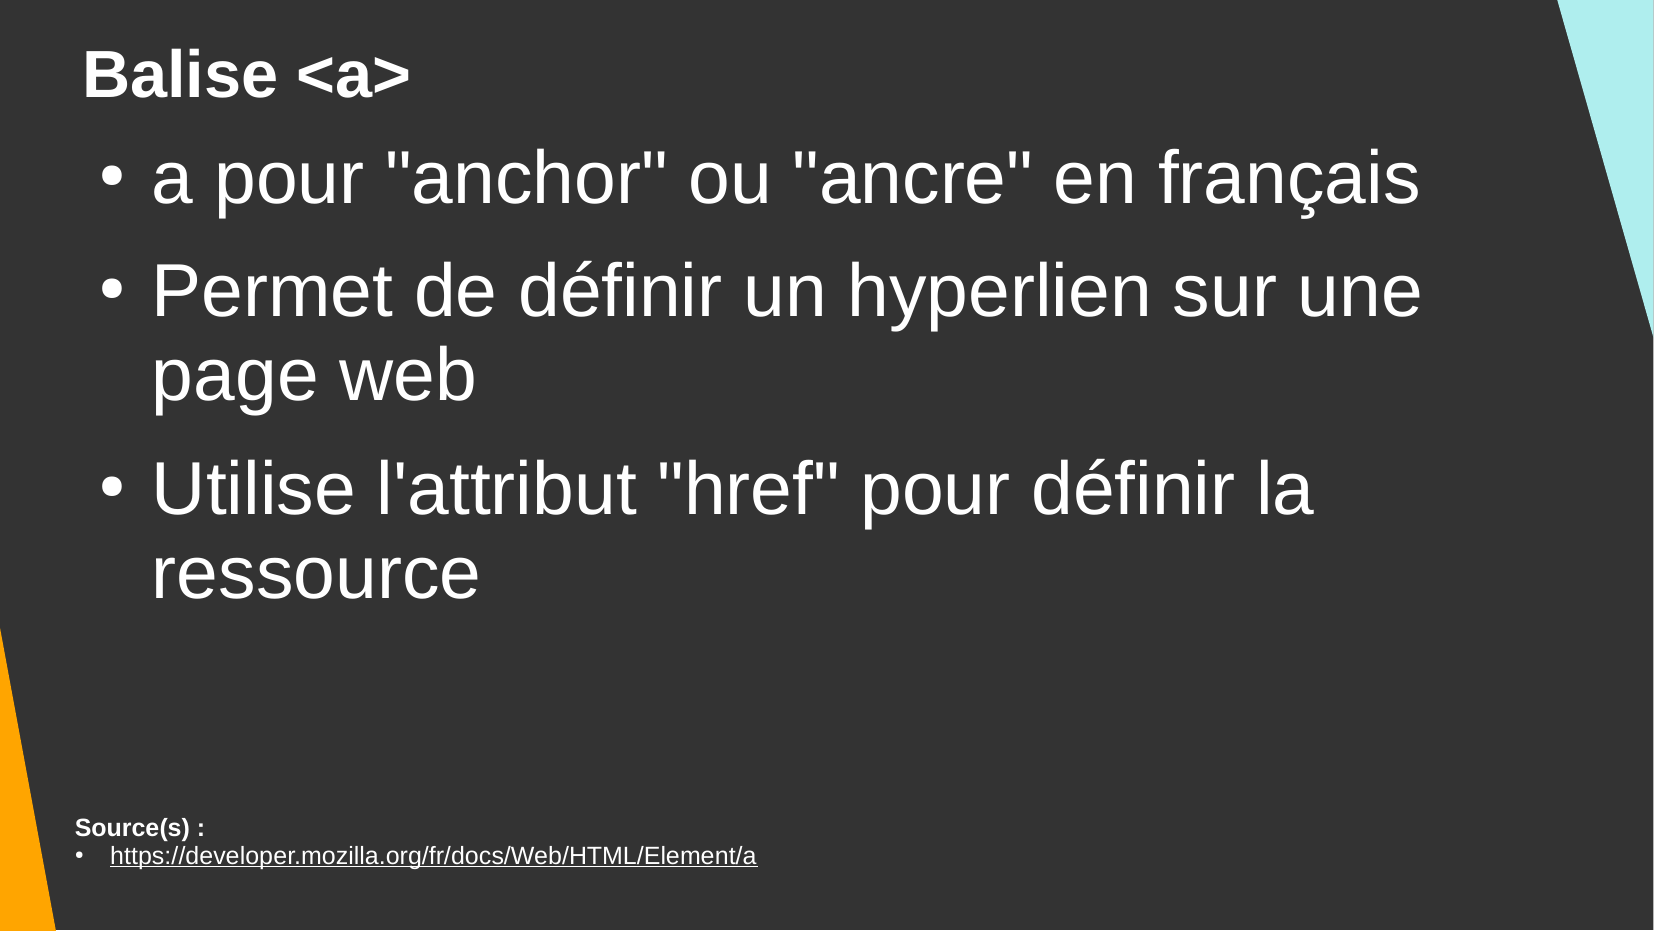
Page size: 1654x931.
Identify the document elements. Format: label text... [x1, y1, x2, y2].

list a pour "anchor" ou "ancre" en français Permet de définir un hyperlien sur une page web Utilise l'attribut "href" pour définir la ressource [80, 135, 1605, 629]
text_box [0, 627, 56, 931]
text_box Source(s) : https://developer.mozilla.org/fr/docs/Web/HTML/Element/a [60, 806, 1546, 931]
title Balise <a> [82, 37, 1571, 114]
text_box [1557, 0, 1654, 340]
